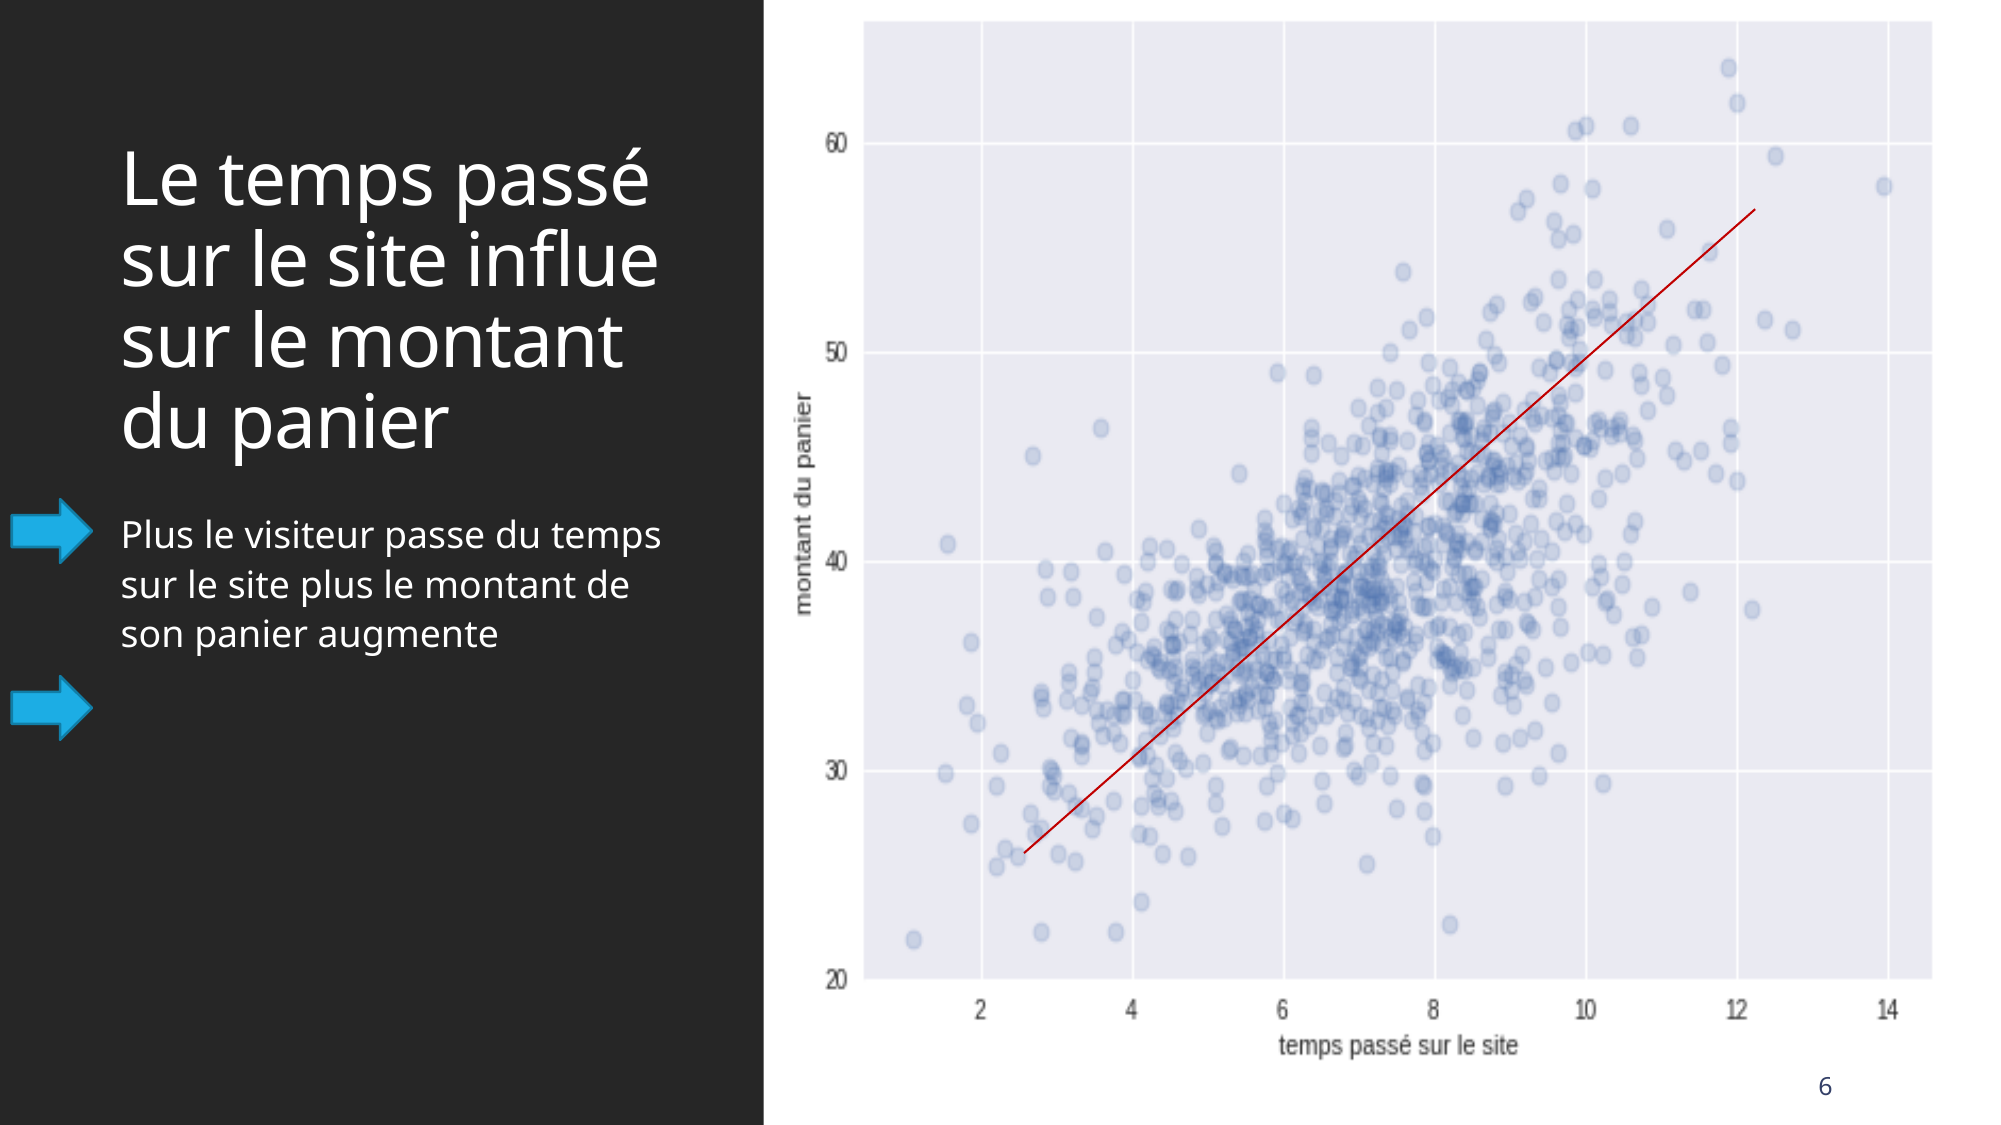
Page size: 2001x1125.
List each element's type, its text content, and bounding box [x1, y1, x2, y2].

title Le temps passé sur le site influe sur le montant du panier [105, 128, 683, 473]
slide_number <numéro> [1803, 1057, 1932, 1118]
text_box [774, 525, 1225, 596]
text_box [11, 499, 93, 563]
picture [765, 0, 2001, 1097]
text_box [11, 676, 93, 740]
list Plus le visiteur passe du temps sur le site plus le montant de son panier augmente [105, 499, 683, 1002]
